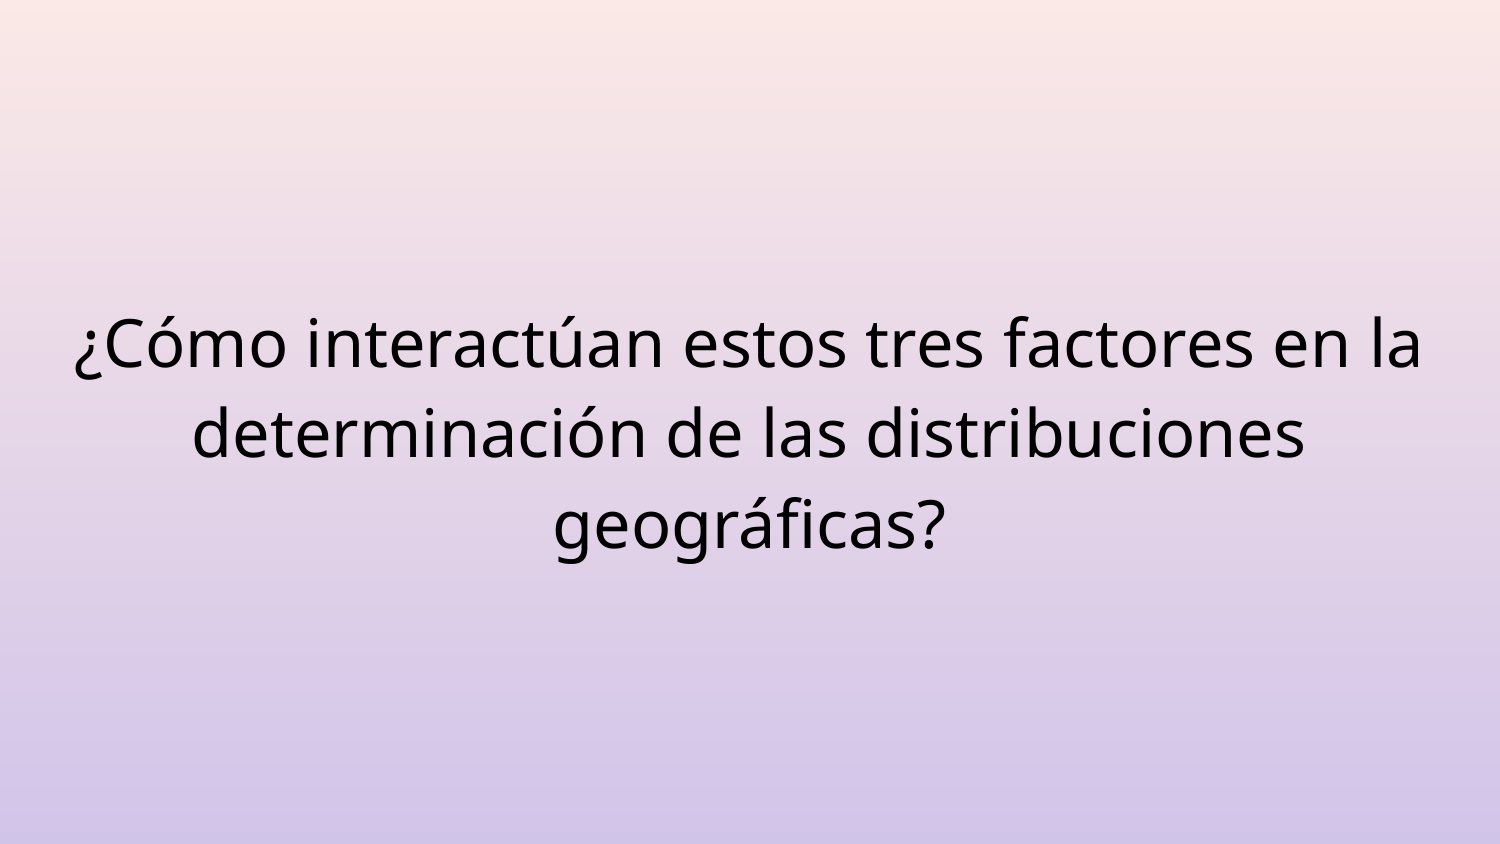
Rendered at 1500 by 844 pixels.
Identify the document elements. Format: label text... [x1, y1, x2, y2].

subtitle ¿Cómo interactúan estos tres factores en la determinación de las distribuciones geográficas? [51, 214, 1449, 650]
